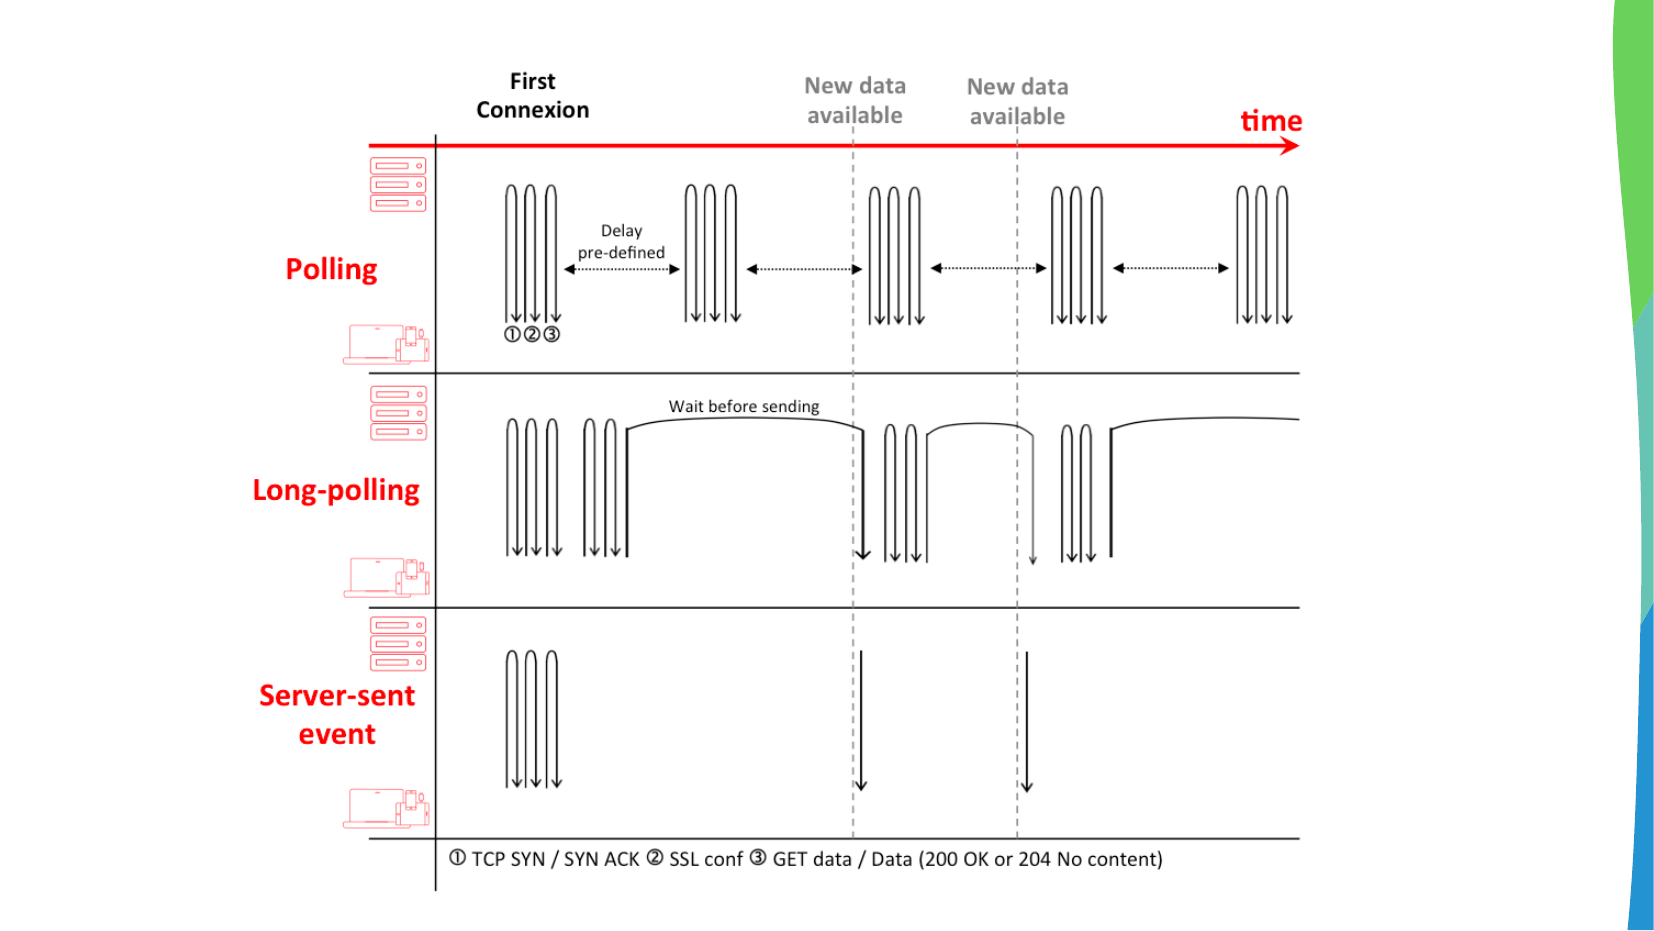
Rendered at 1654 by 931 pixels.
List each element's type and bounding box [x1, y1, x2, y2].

picture [244, 55, 1407, 901]
